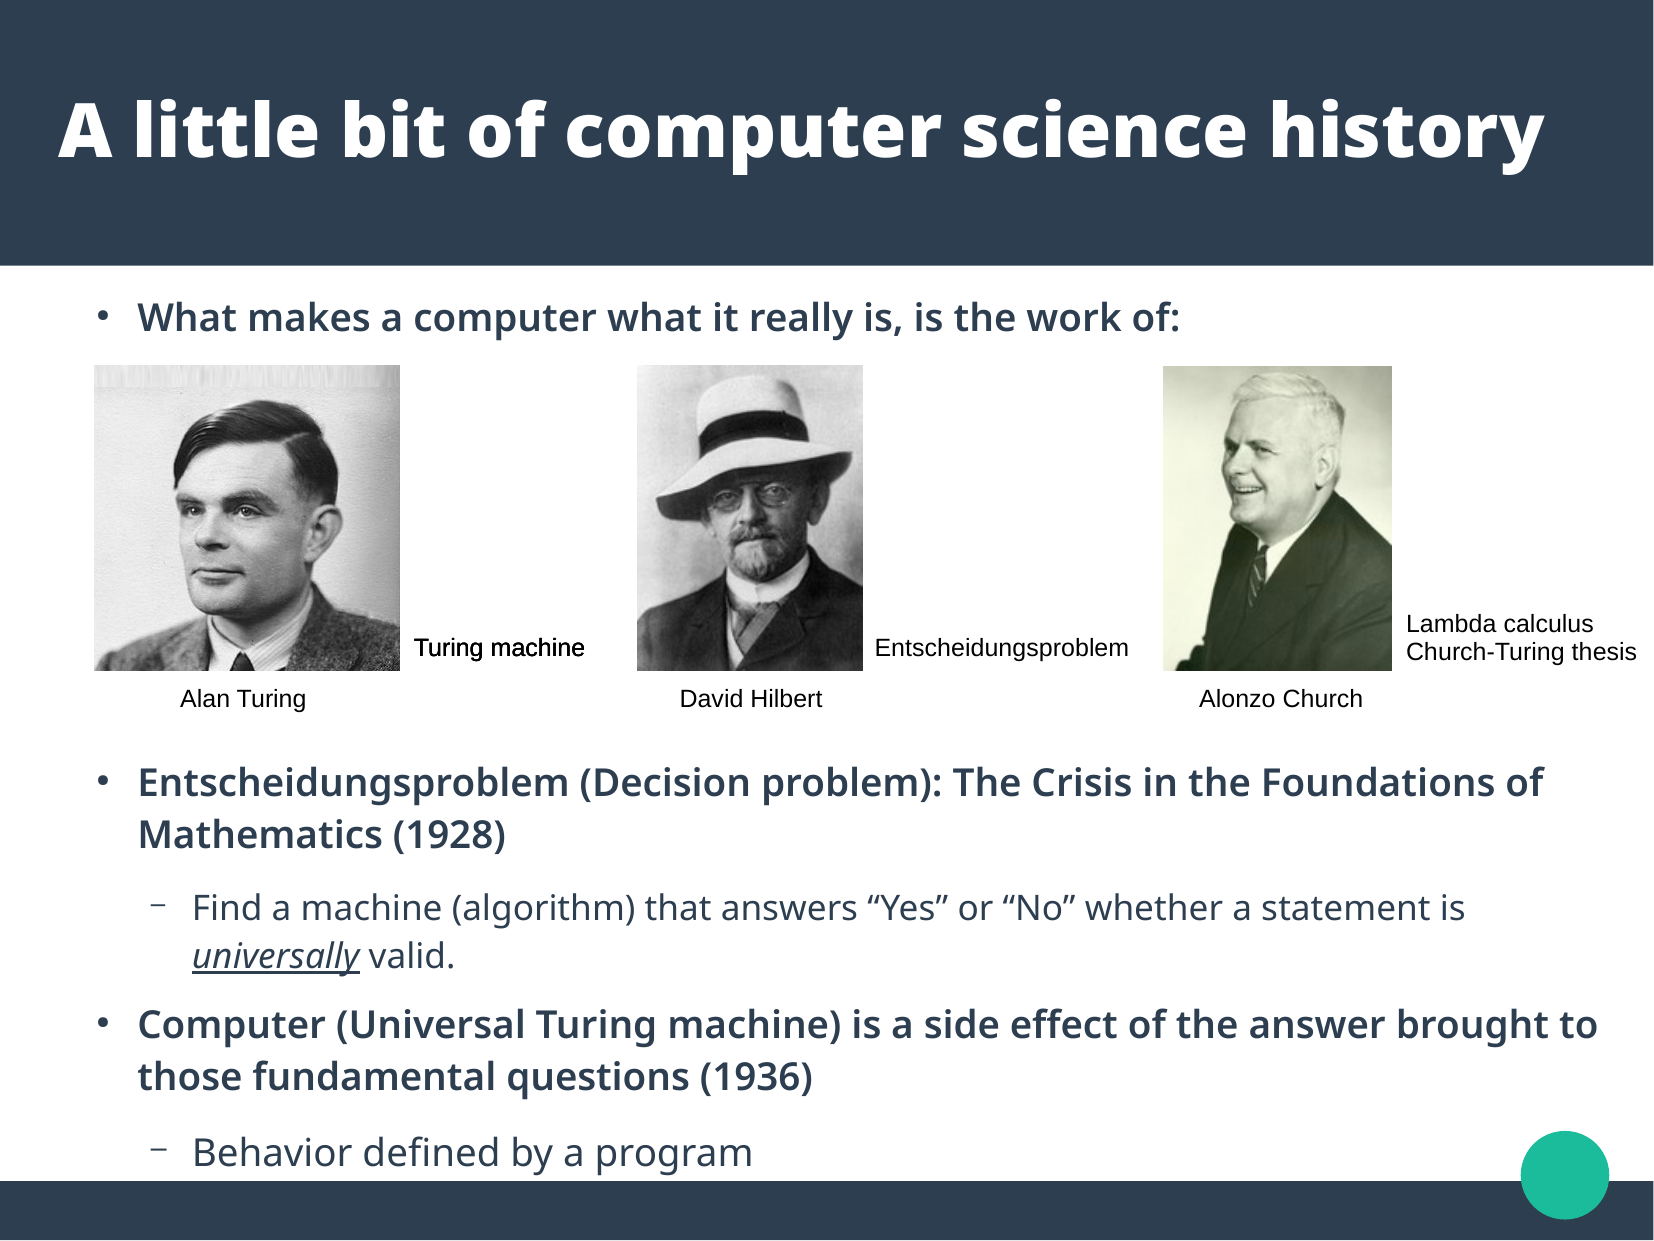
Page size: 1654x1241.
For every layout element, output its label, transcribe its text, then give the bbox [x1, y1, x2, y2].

picture [1163, 366, 1392, 671]
text_box Turing machine [399, 626, 601, 669]
text_box Lambda calculus Church-Turing thesis [1391, 602, 1653, 674]
text_box Alan Turing [165, 677, 322, 721]
text_box Entscheidungsproblem [863, 626, 1145, 669]
text_box Alonzo Church [1184, 677, 1379, 721]
list What makes a computer what it really is, is the work of: Entscheidungsproblem (Decision problem): The Crisis in the Foundations of Mathematics (1928) Find a machine (algorithm) that answers “Yes” or “No” whether a statement is universally valid. Computer (Universal Turing machine) is a side effect of the answer brought to those fundamental questions (1936) Behavior defined by a program [82, 290, 1619, 1182]
picture [637, 365, 863, 671]
picture [94, 365, 400, 671]
text_box David Hilbert [664, 677, 838, 721]
title A little bit of computer science history [59, 49, 1595, 207]
